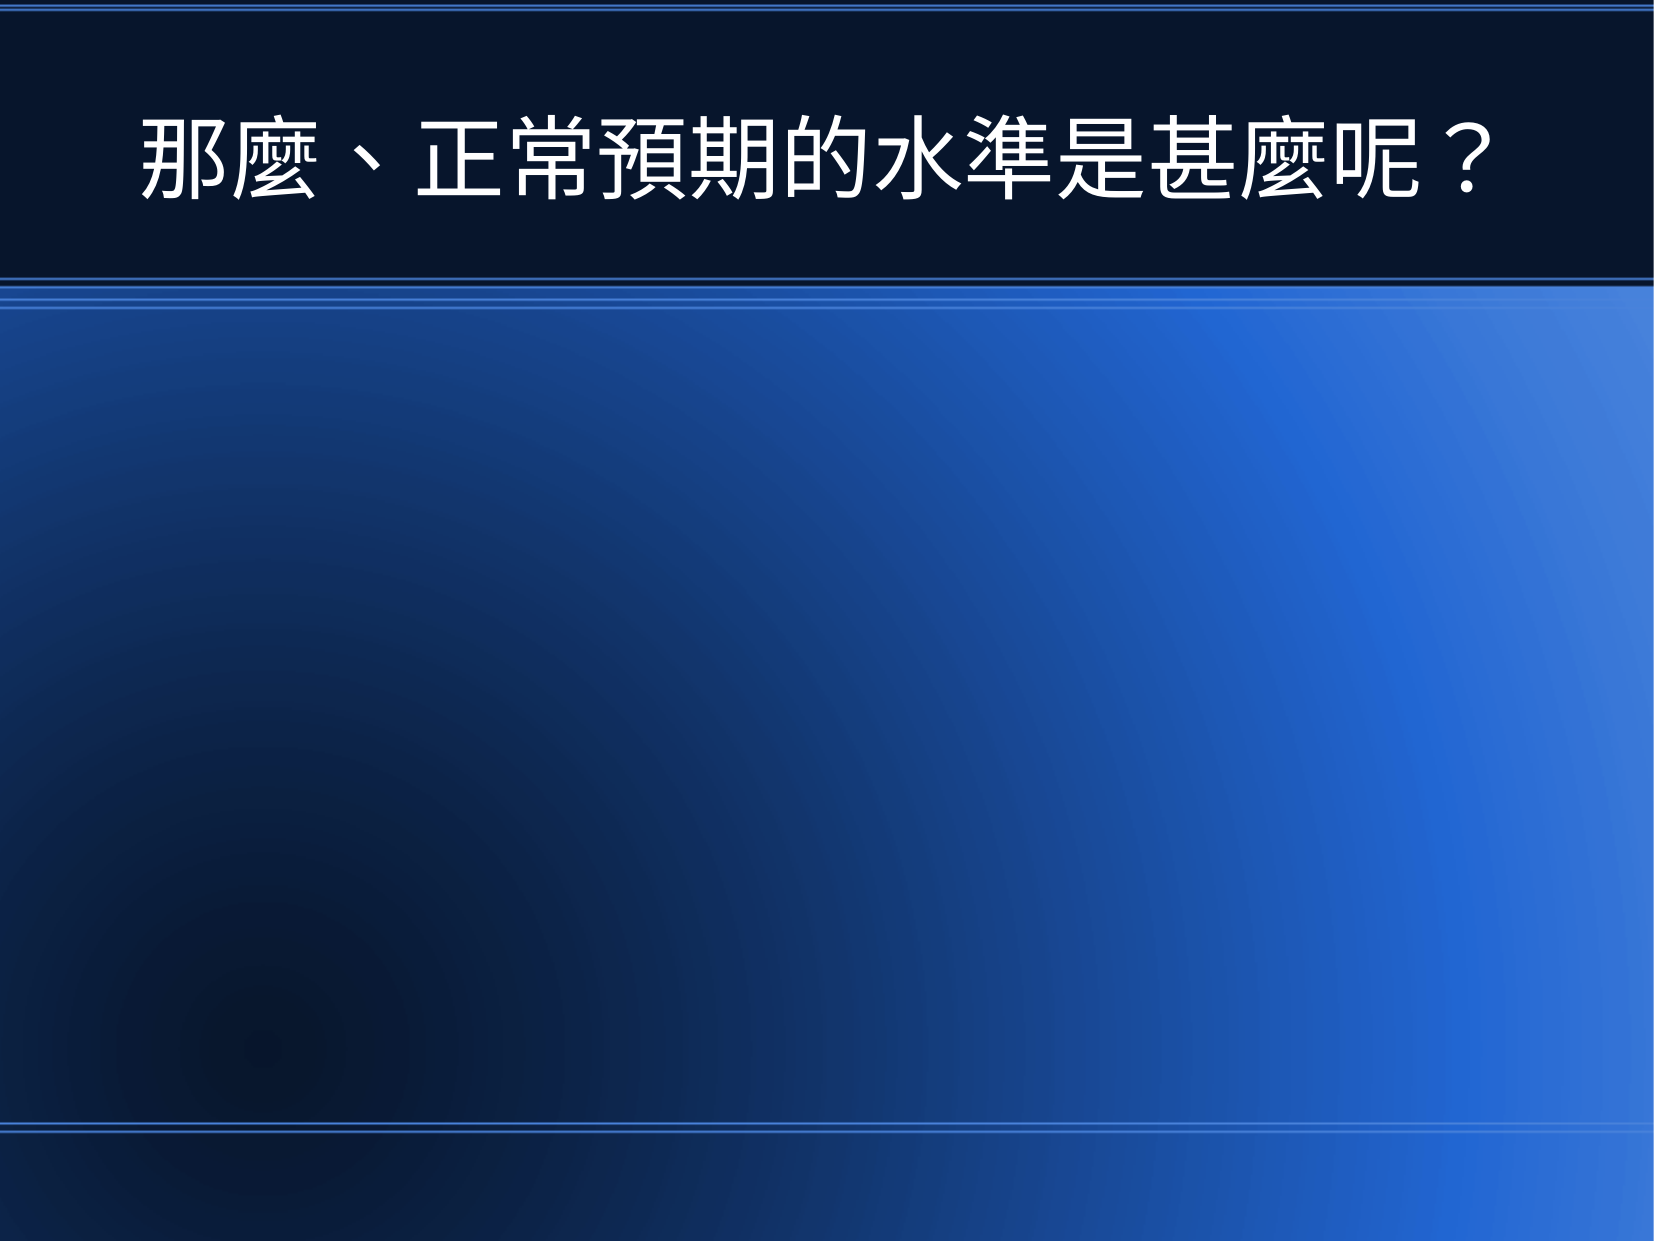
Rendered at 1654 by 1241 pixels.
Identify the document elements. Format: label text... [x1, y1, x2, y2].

picture [0, 0, 1654, 1241]
title 那麼、正常預期的水準是甚麼呢？ [82, 49, 1571, 257]
